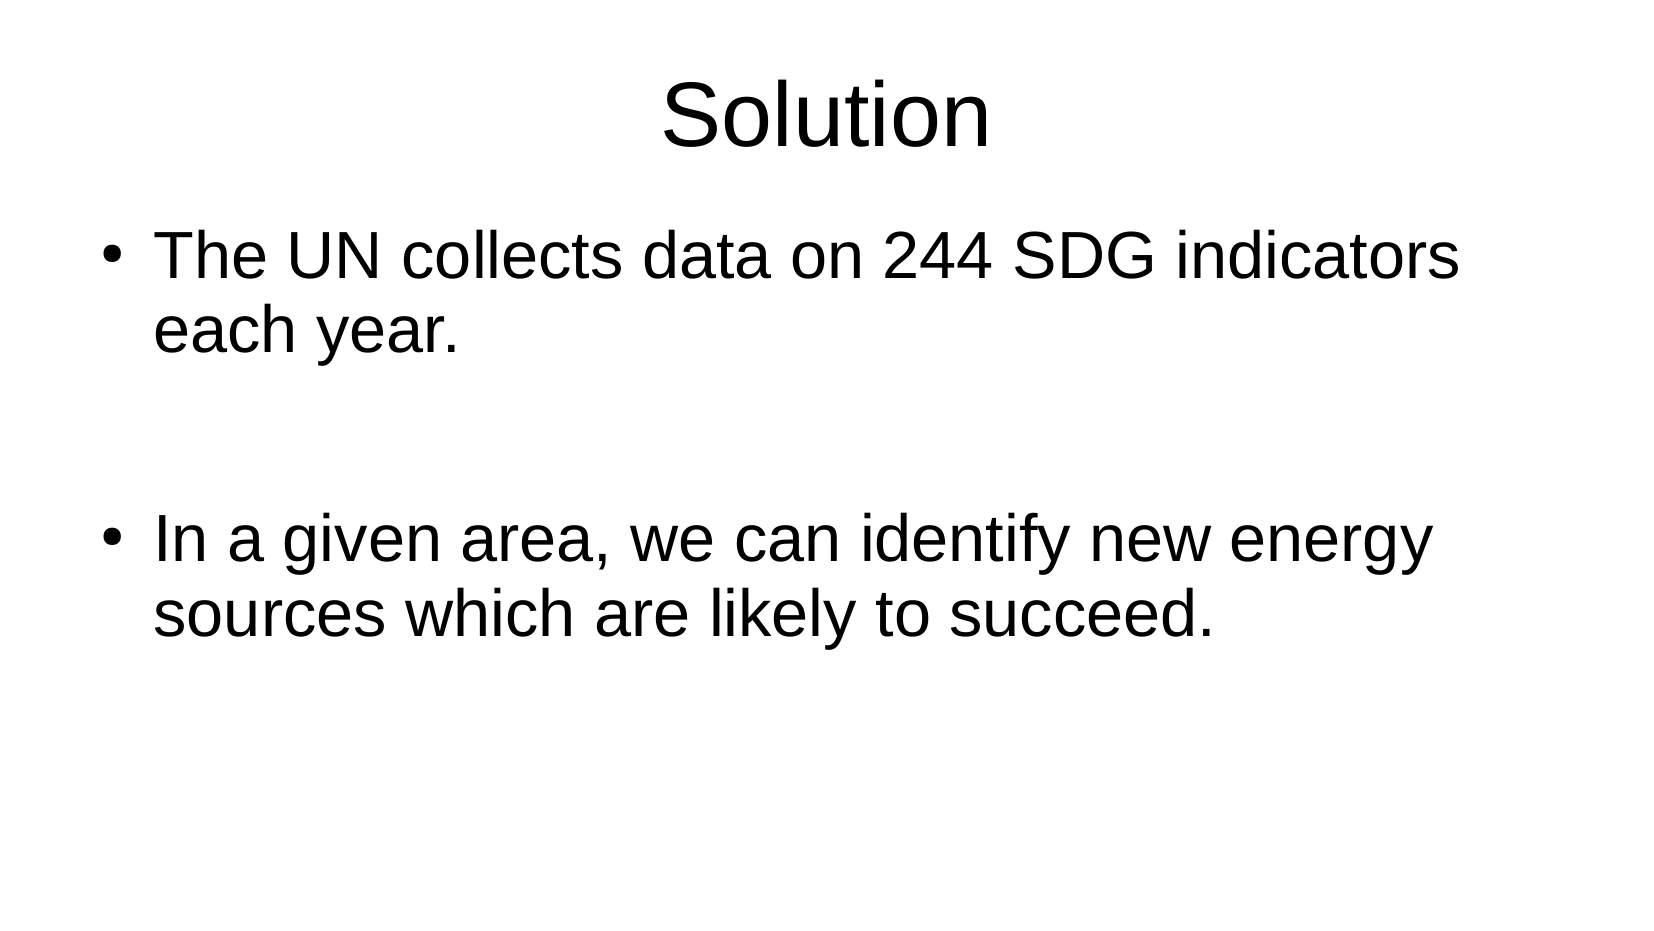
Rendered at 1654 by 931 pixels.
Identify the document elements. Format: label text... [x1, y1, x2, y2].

title Solution [82, 37, 1571, 193]
list The UN collects data on 244 SDG indicators each year. In a given area, we can identify new energy sources which are likely to succeed. [82, 217, 1571, 758]
